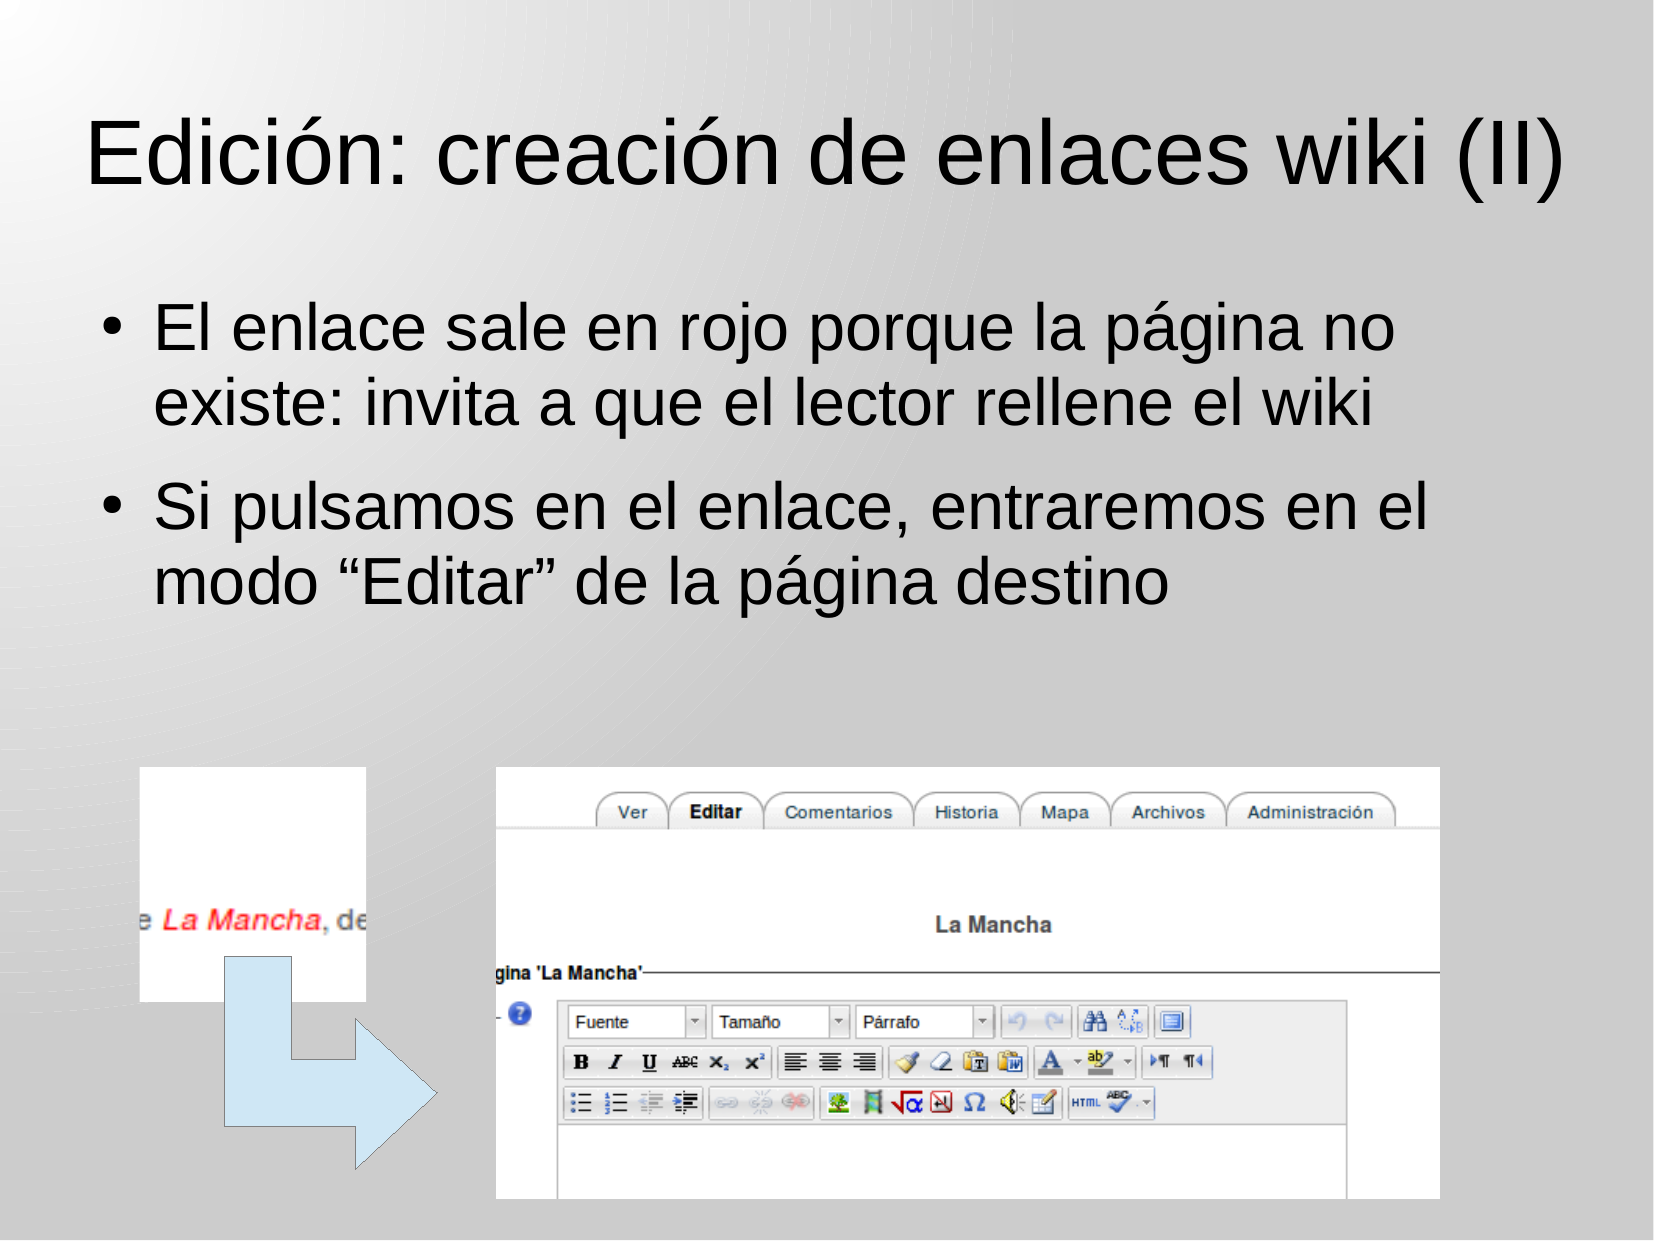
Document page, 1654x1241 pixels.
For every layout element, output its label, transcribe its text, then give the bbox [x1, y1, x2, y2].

picture [139, 767, 367, 1002]
title Edición: creación de enlaces wiki (II) [82, 49, 1571, 257]
text_box [224, 956, 438, 1170]
picture [496, 767, 1440, 1199]
list El enlace sale en rojo porque la página no existe: invita a que el lector rellene el wiki Si pulsamos en el enlace, entraremos en el modo “Editar” de la página destino [82, 290, 1538, 1109]
